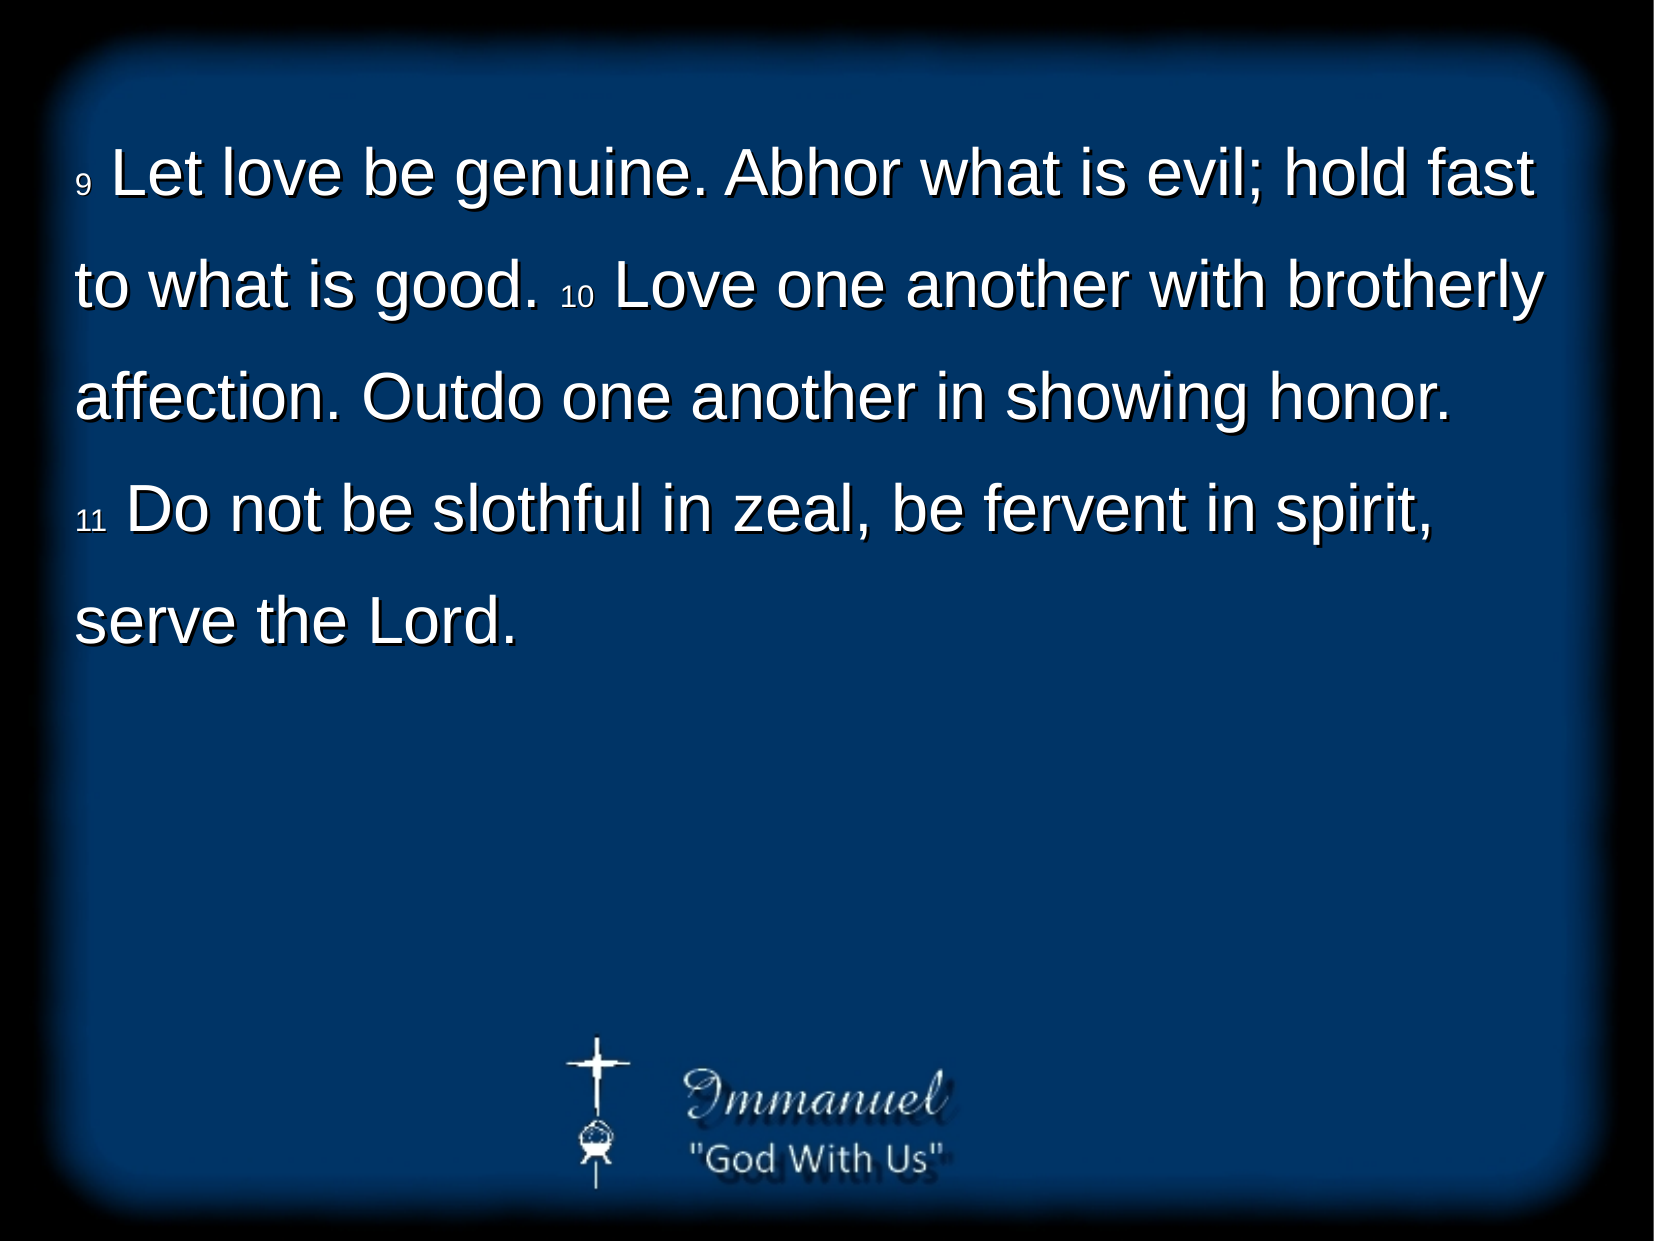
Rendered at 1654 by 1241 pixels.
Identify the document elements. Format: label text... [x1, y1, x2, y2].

picture [0, 0, 1654, 1241]
text_box 9 Let love be genuine. Abhor what is evil; hold fast to what is good. 10 Love one another with brotherly affection. Outdo one another in showing honor. 11 Do not be slothful in zeal, be fervent in spirit, serve the Lord. [60, 90, 1591, 625]
